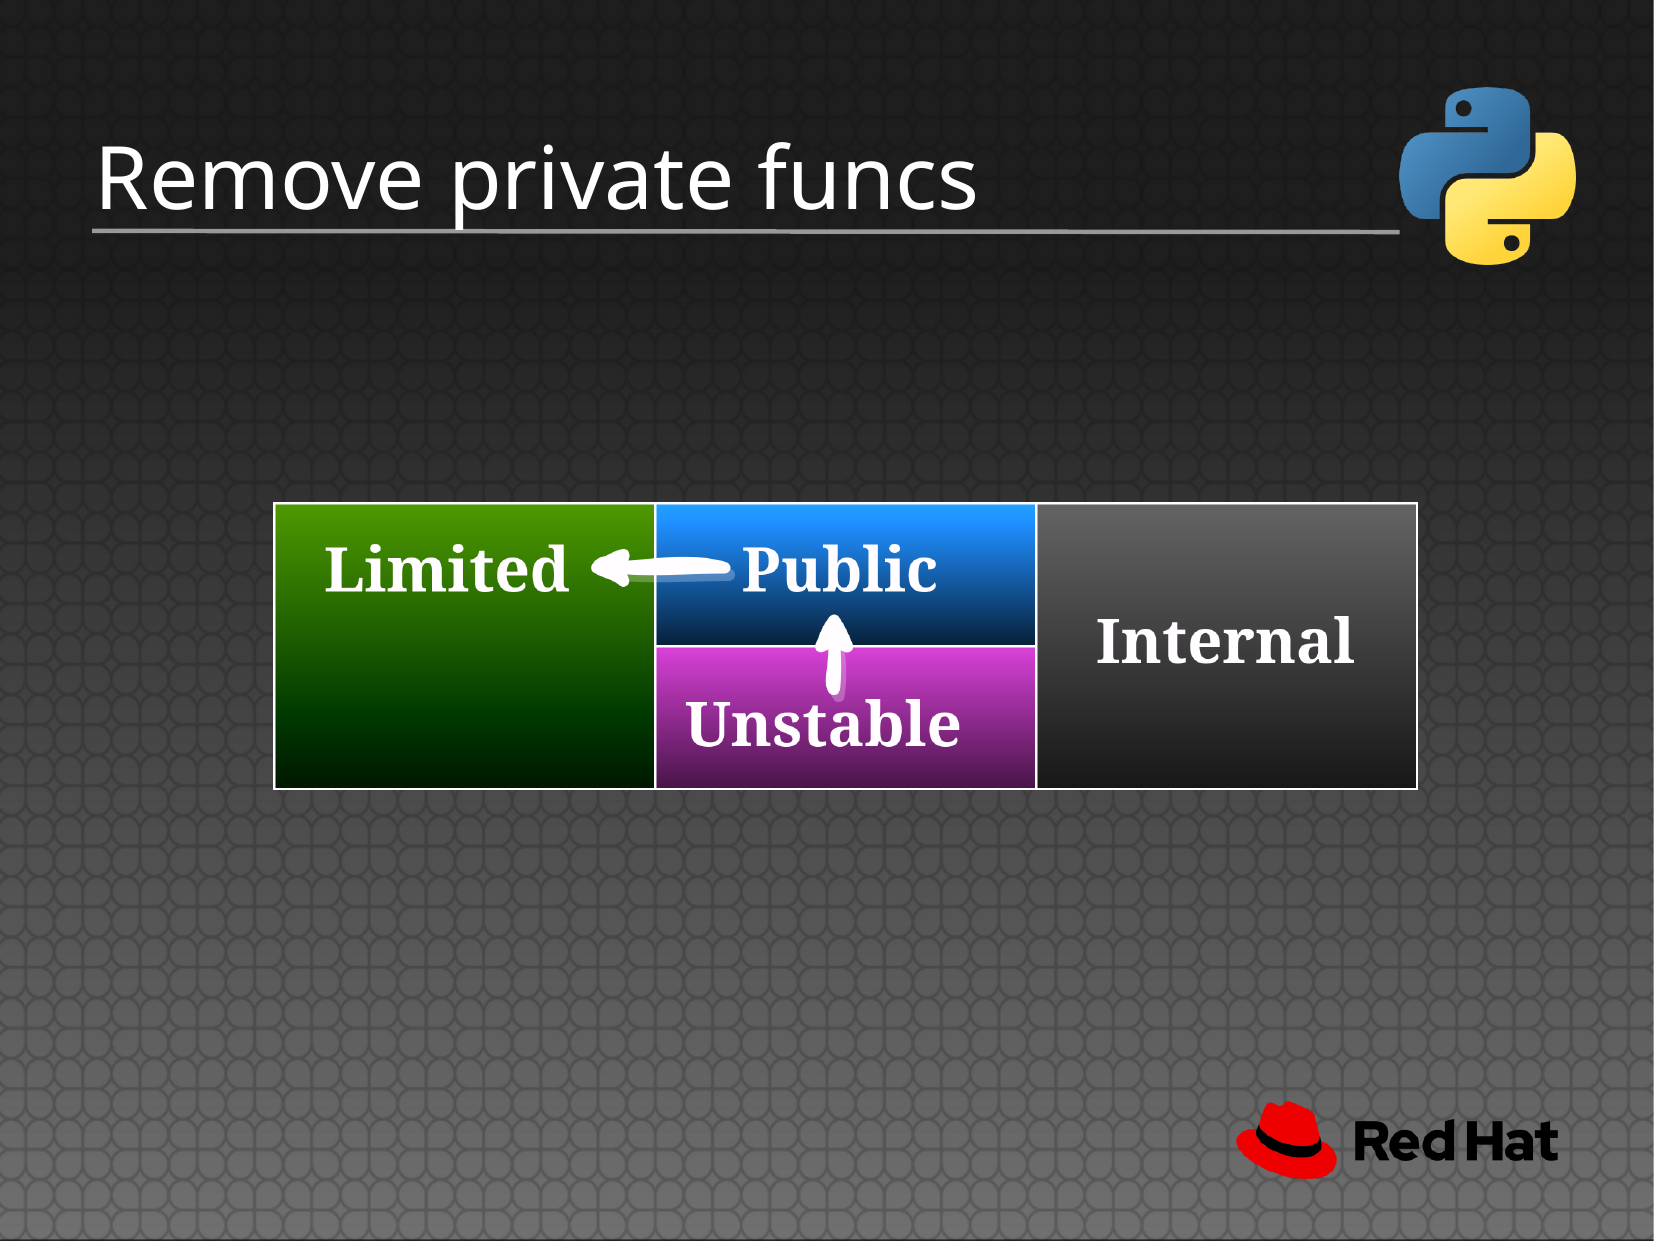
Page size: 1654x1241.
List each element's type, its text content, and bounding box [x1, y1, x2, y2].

picture [0, 0, 1654, 1241]
title Remove private funcs [94, 100, 1426, 251]
